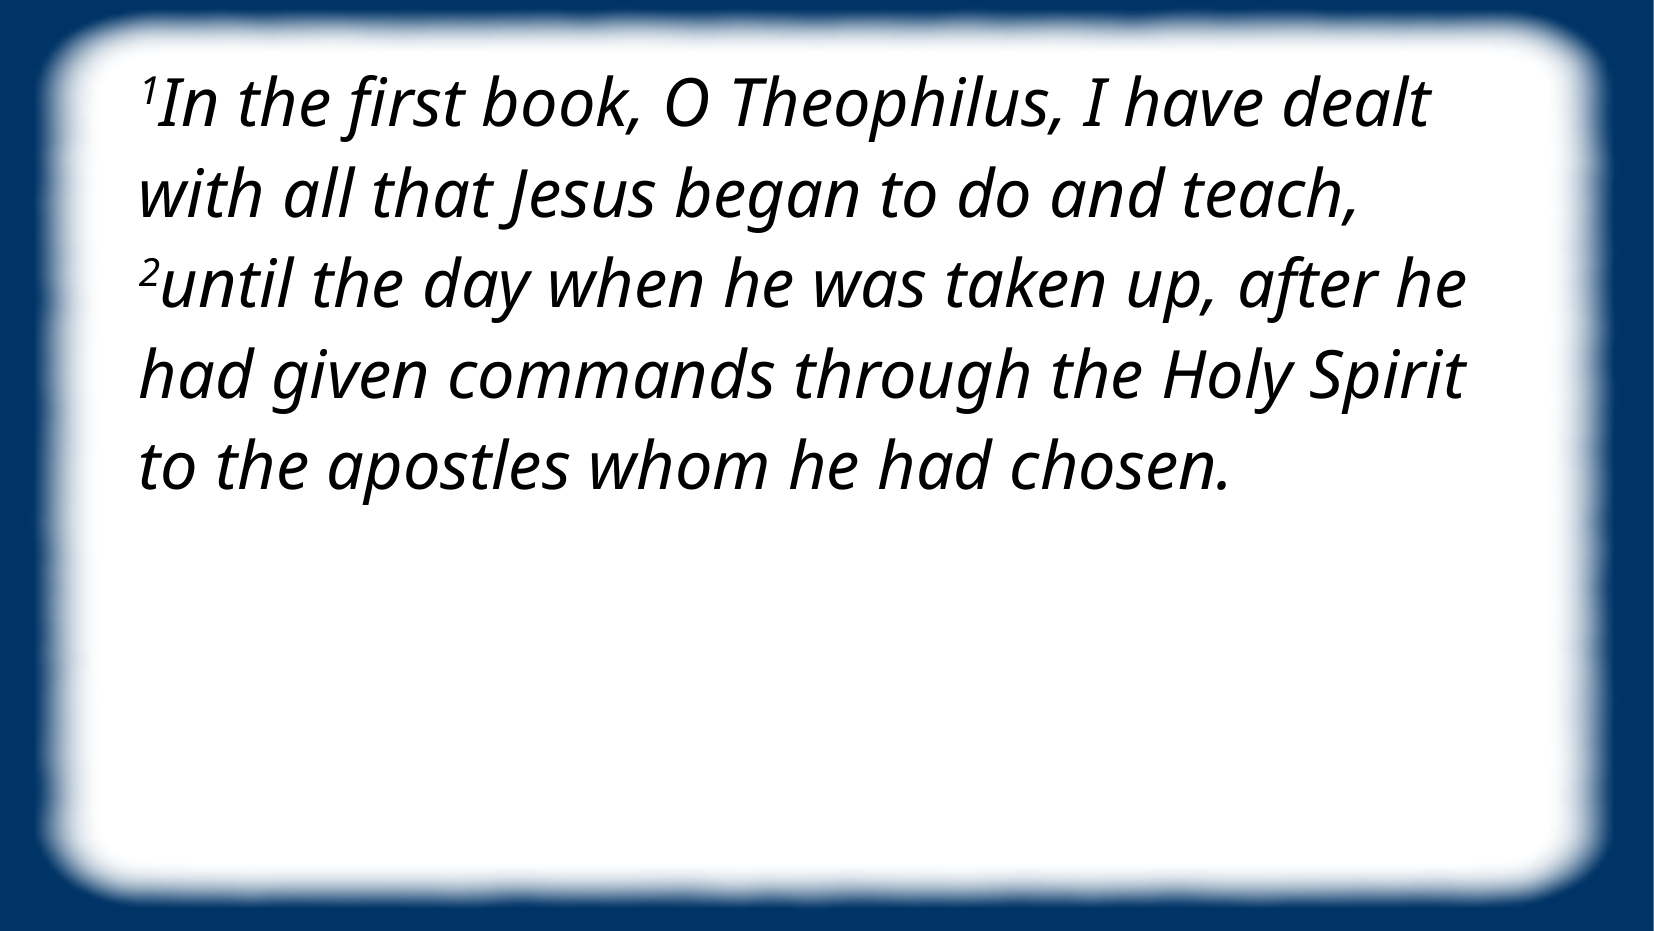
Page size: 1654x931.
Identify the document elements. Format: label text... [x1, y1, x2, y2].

picture [0, 0, 1654, 931]
text_box 1In the first book, O Theophilus, I have dealt with all that Jesus began to do and teach, 2until the day when he was taken up, after he had given commands through the Holy Spirit to the apostles whom he had chosen. [124, 47, 1535, 507]
